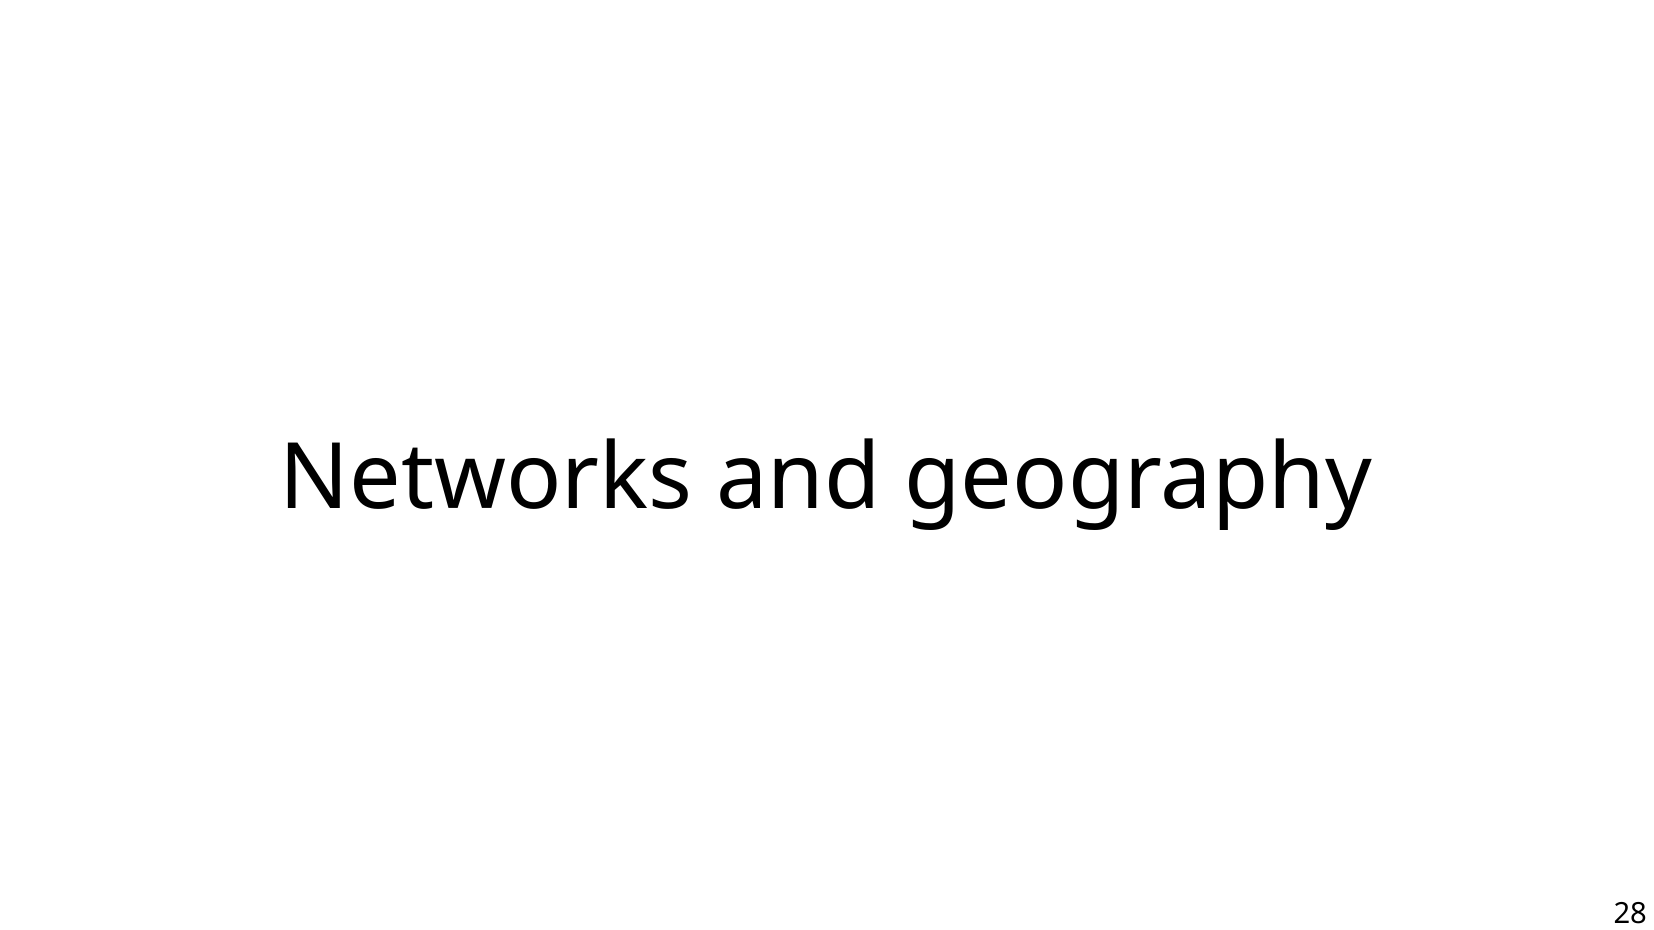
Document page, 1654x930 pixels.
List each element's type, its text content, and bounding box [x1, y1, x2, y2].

title Networks and geography [82, 361, 1571, 586]
